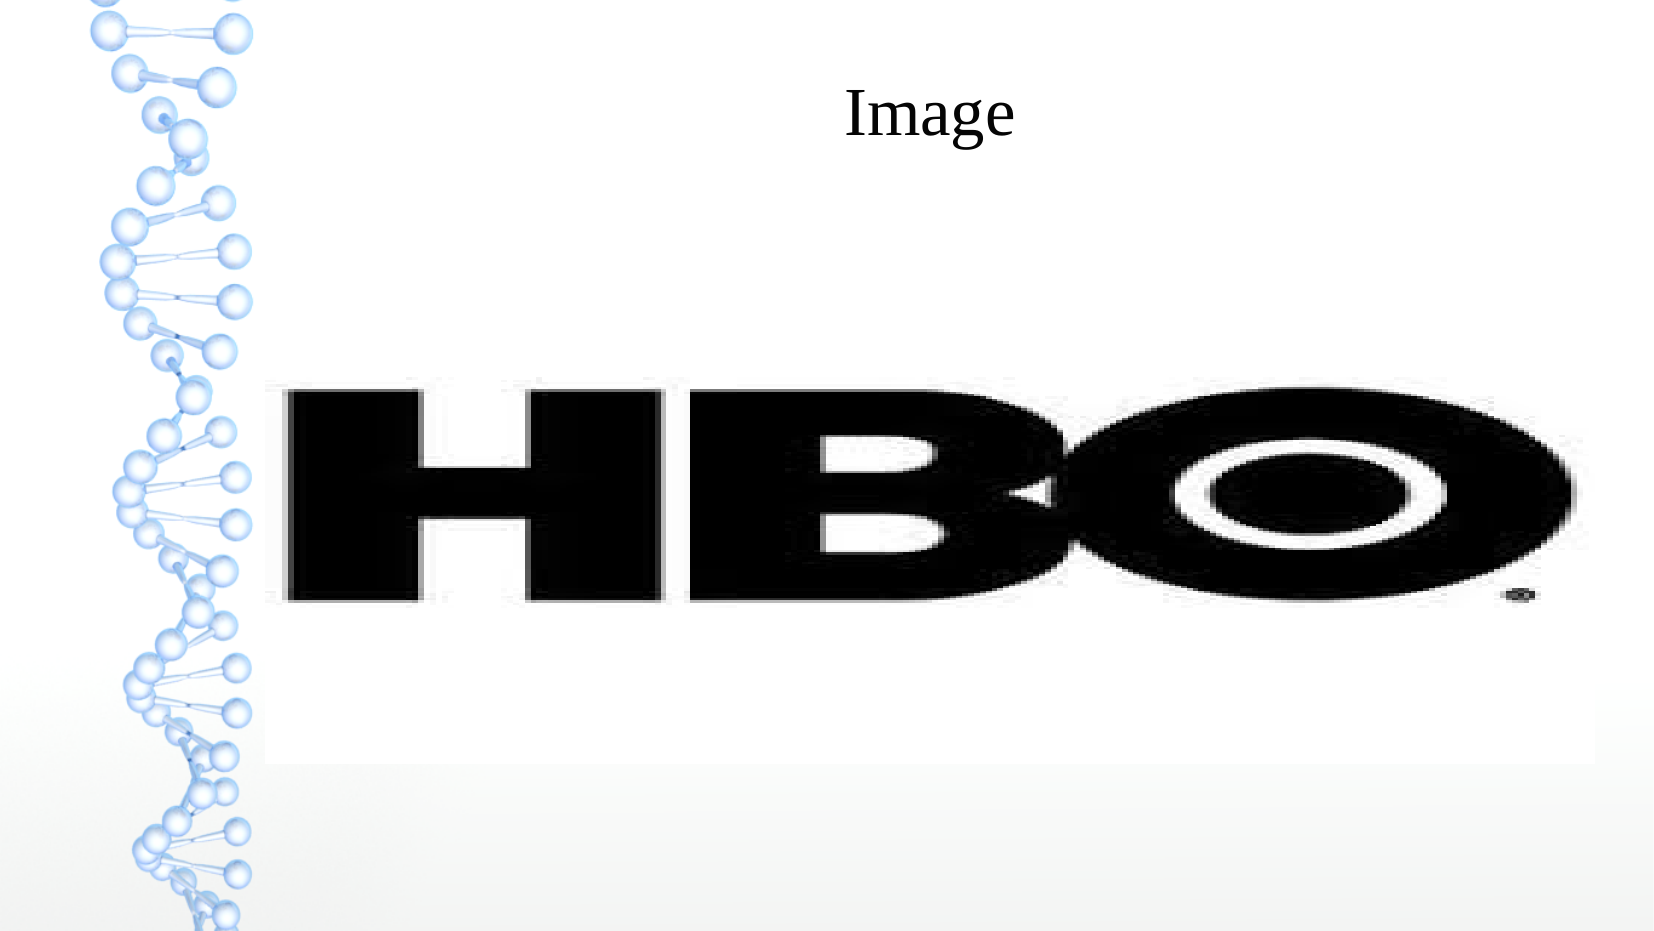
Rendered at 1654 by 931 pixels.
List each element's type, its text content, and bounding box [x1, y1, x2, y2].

text_box Image [265, 35, 1595, 189]
picture [0, 0, 1654, 931]
